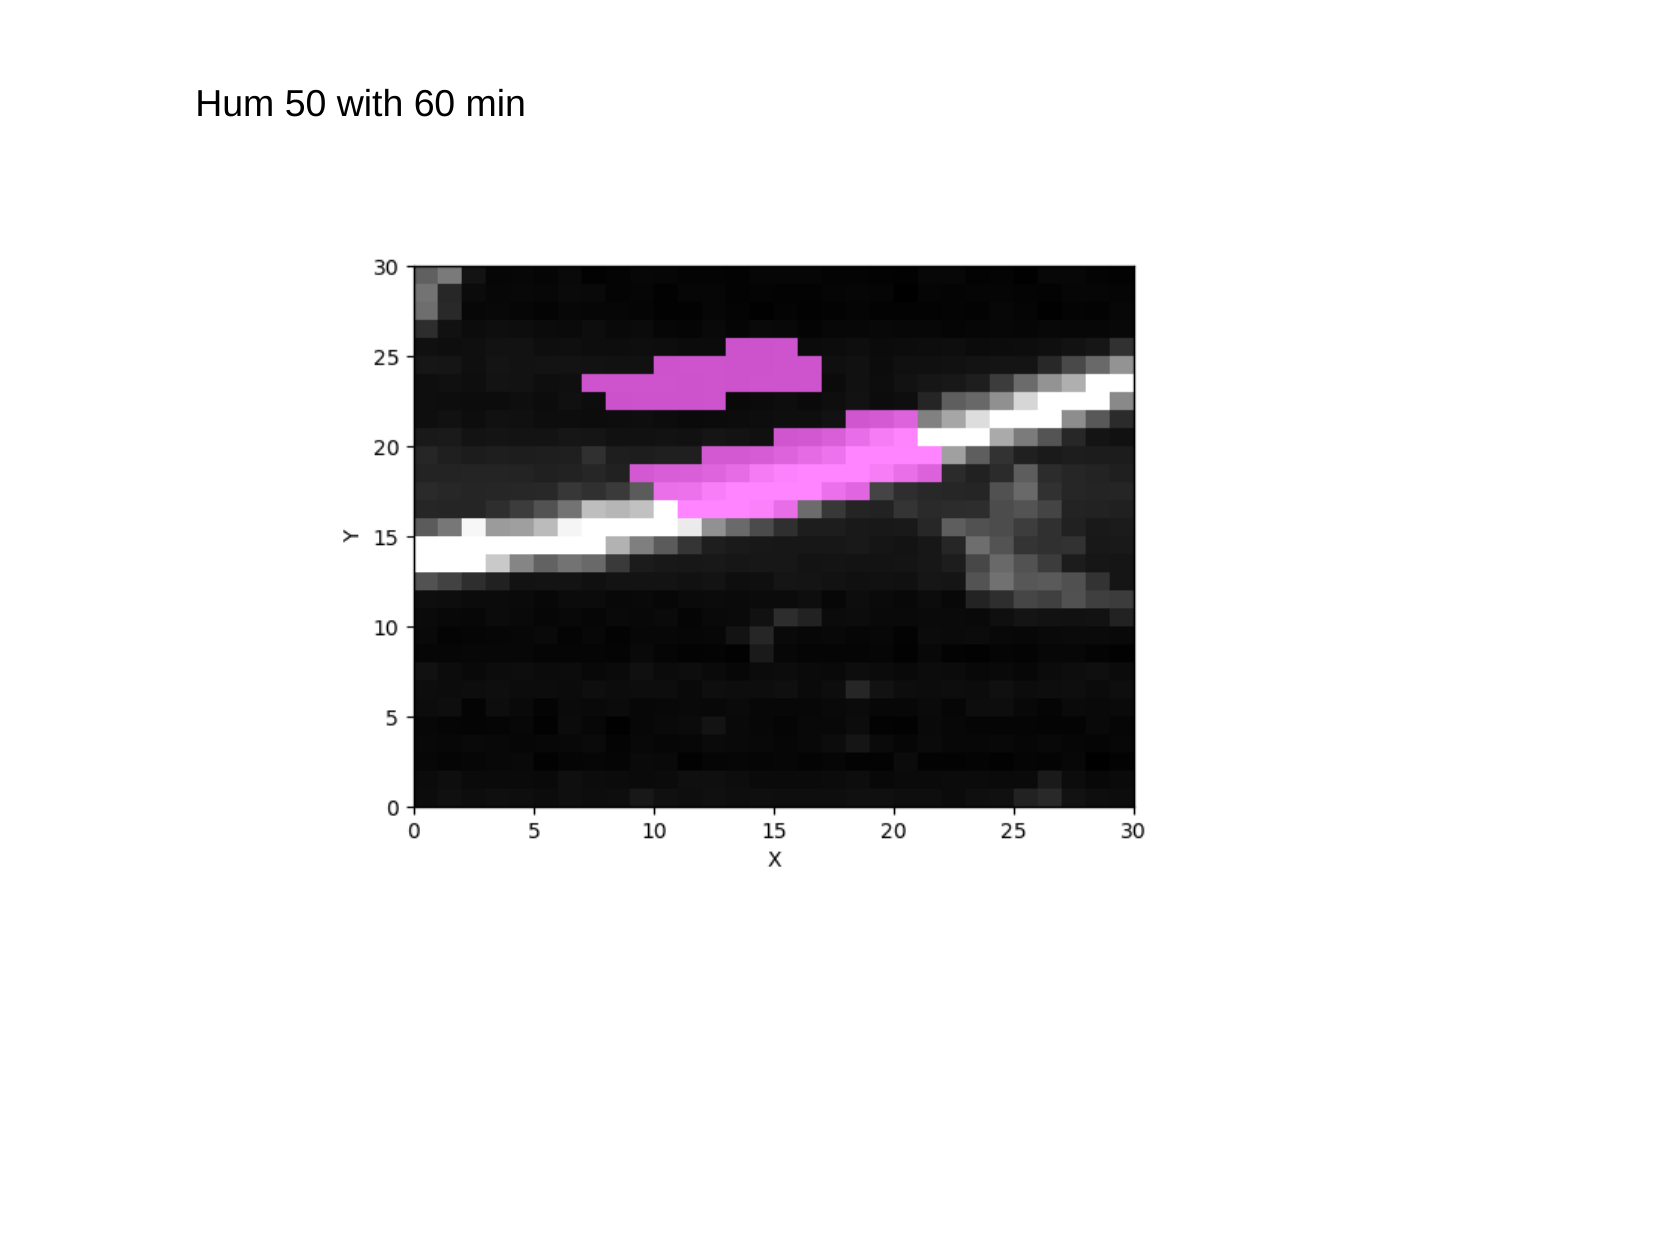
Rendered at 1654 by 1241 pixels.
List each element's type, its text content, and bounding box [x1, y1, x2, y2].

picture [270, 194, 1230, 915]
text_box Hum 50 with 60 min [180, 75, 542, 132]
